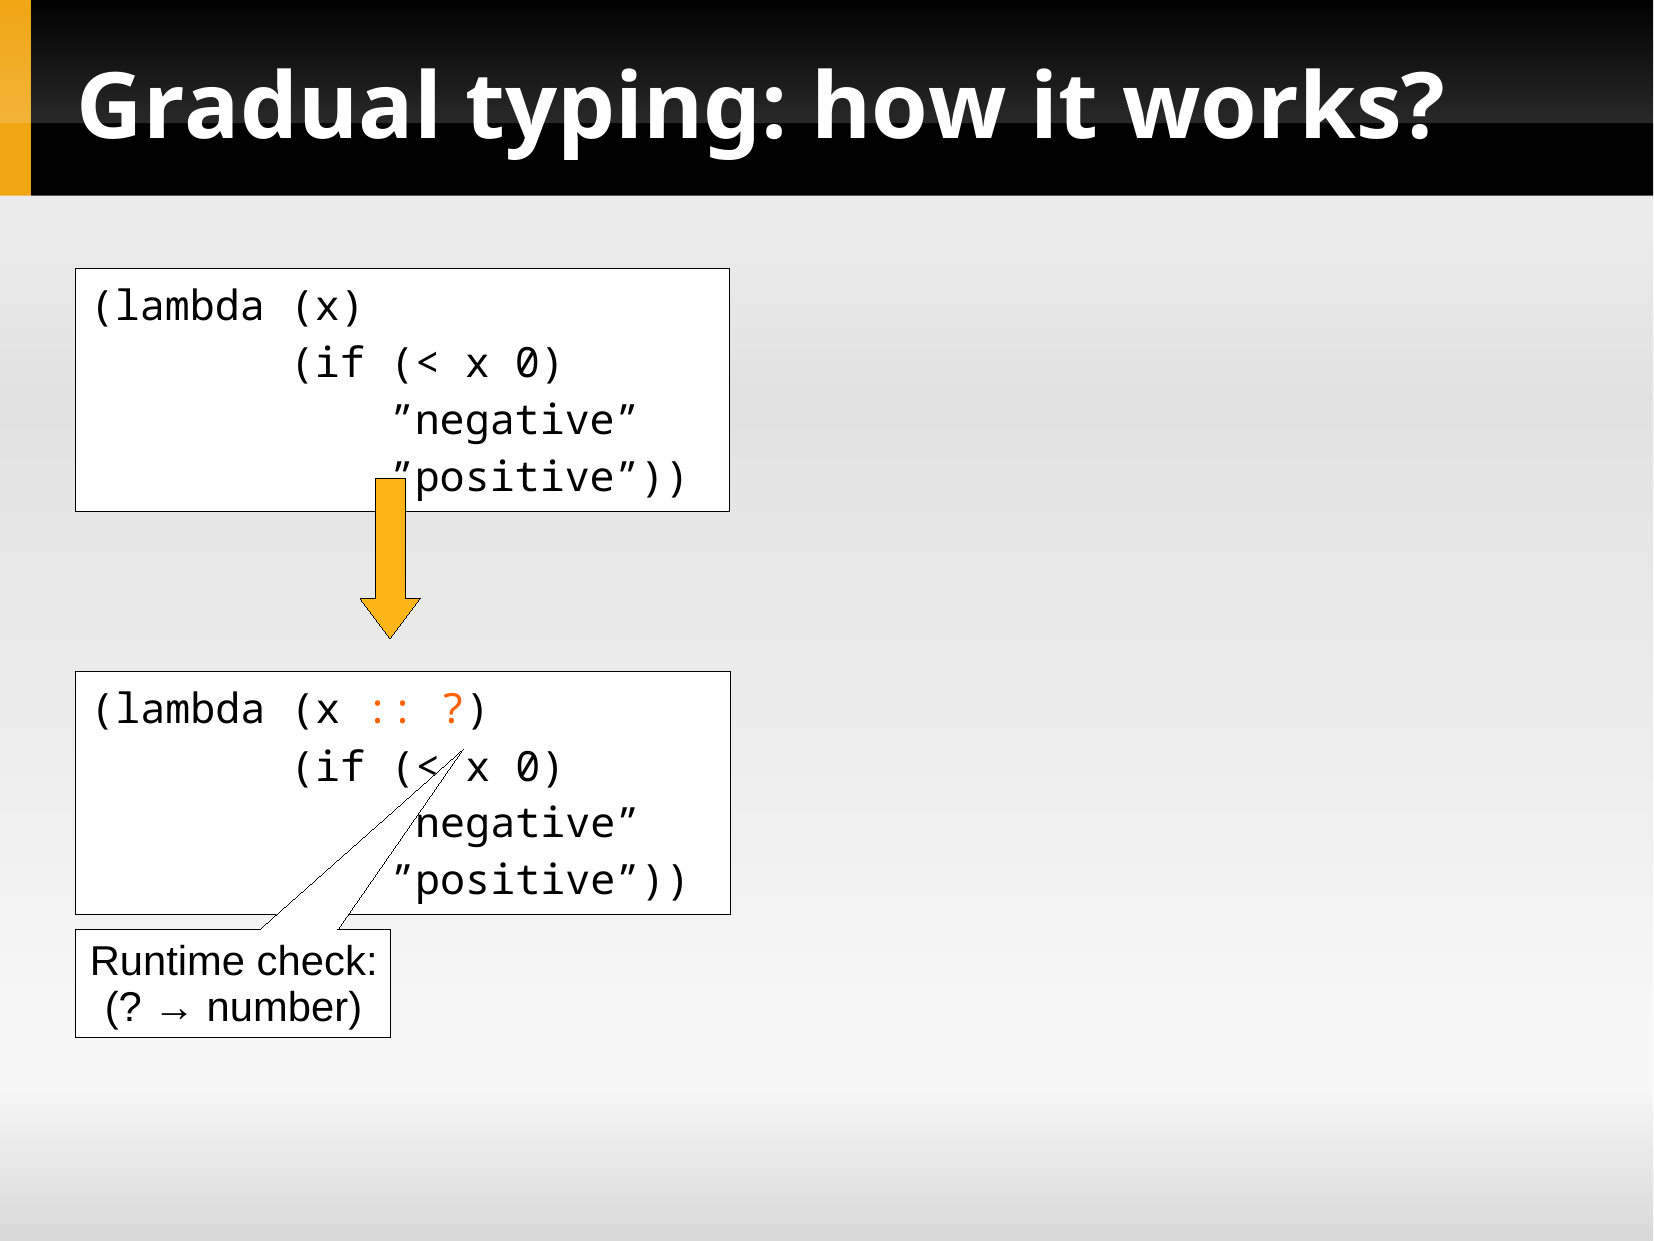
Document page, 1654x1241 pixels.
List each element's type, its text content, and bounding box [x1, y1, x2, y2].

text_box Runtime check: (? → number) [75, 930, 406, 1038]
text_box [75, 749, 464, 930]
text_box (lambda (x) (if (< x 0) ”negative” ”positive”)) [75, 268, 730, 451]
text_box [360, 478, 421, 639]
title Gradual typing: how it works? [76, 0, 1565, 208]
picture [0, 0, 1654, 1241]
text_box (lambda (x :: ?) (if (< x 0) ”negative” ”positive”)) [75, 671, 731, 854]
